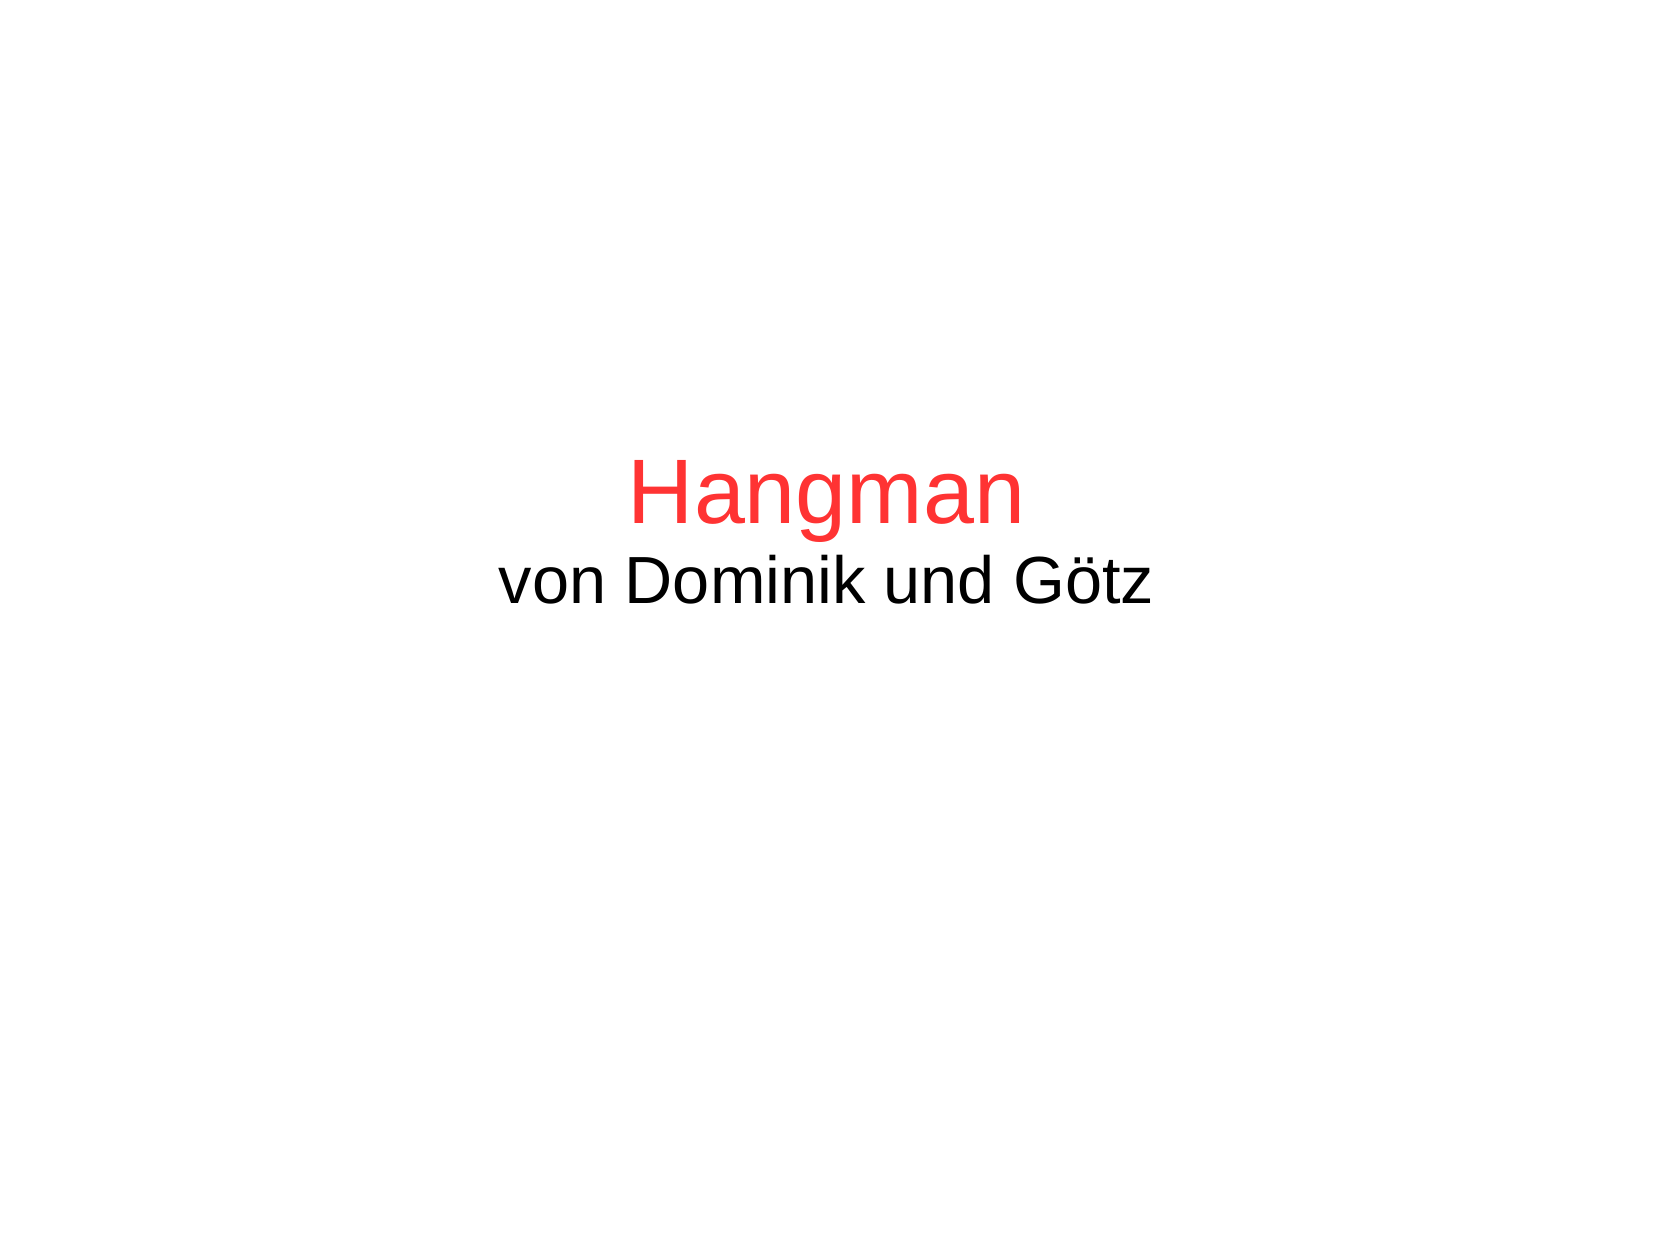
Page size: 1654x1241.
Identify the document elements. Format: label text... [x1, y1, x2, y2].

subtitle Hangman von Dominik und Götz [82, 49, 1571, 1010]
